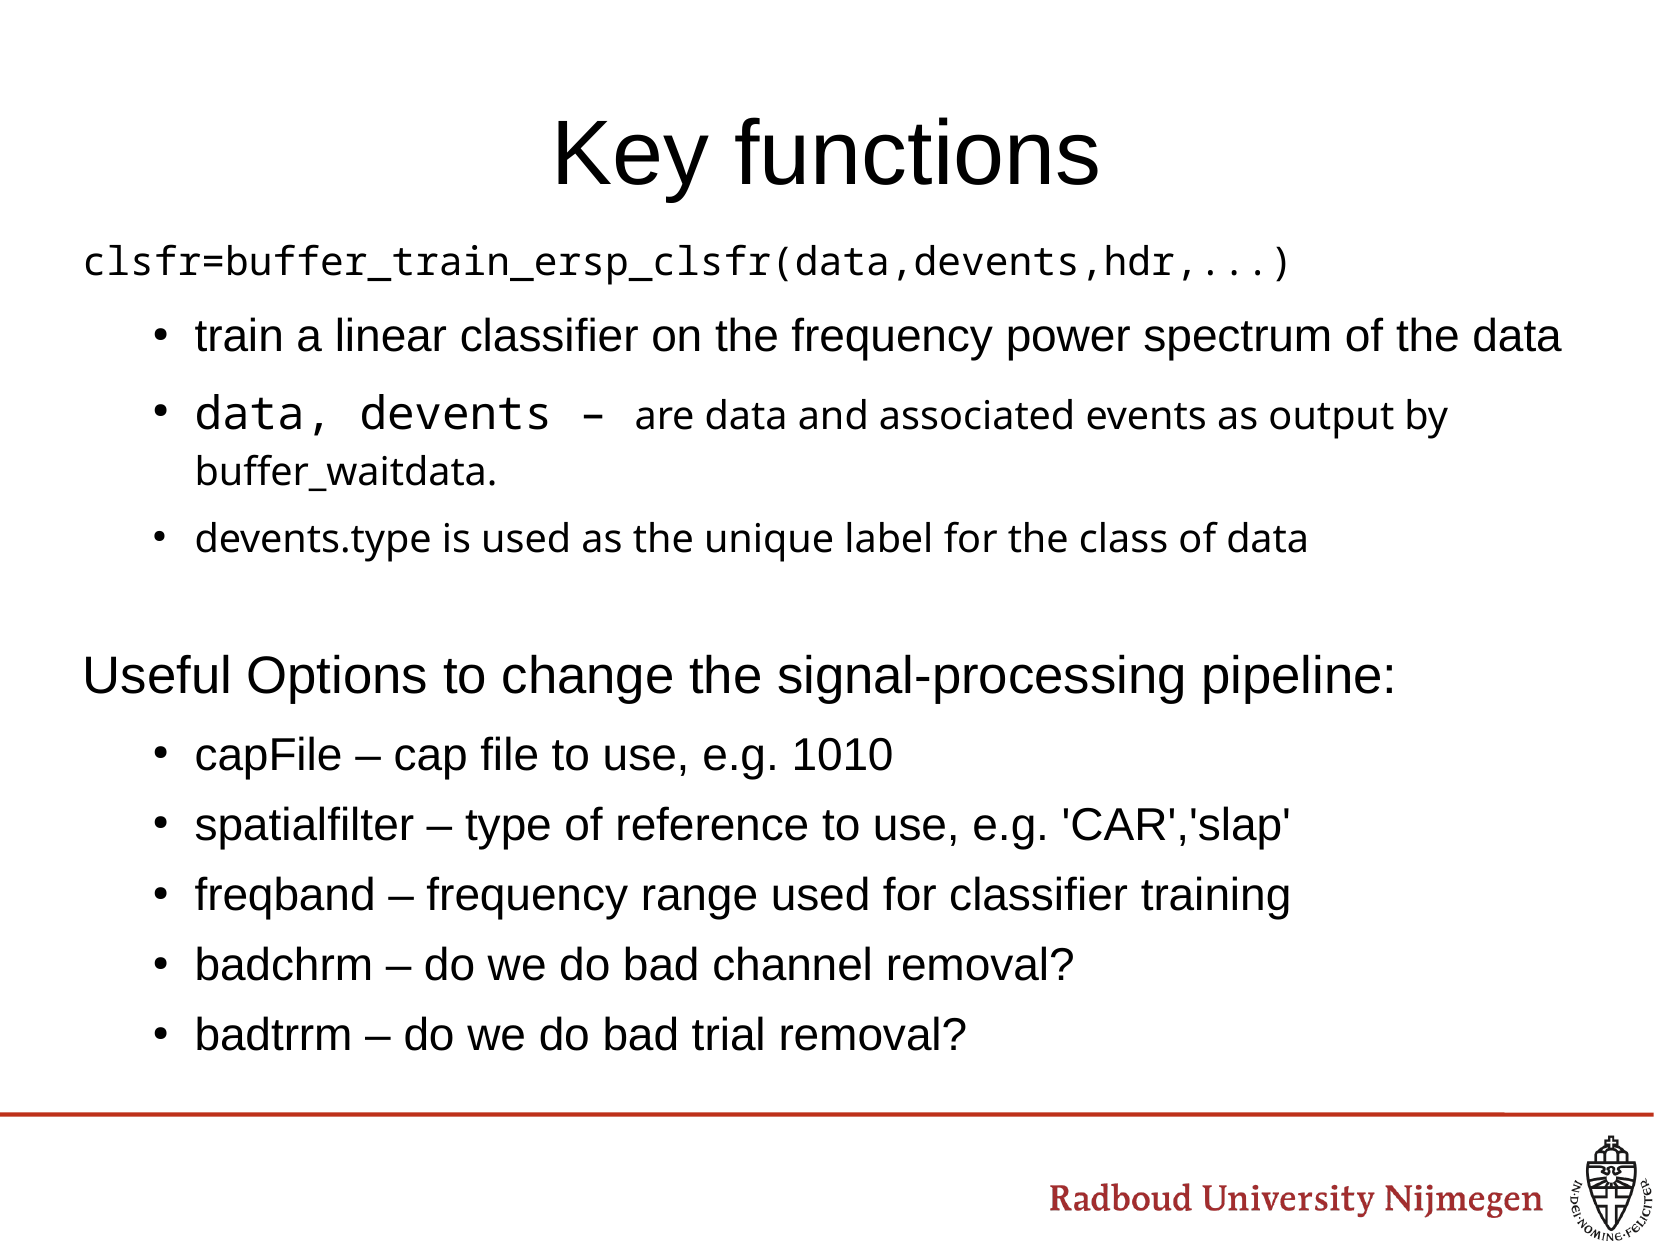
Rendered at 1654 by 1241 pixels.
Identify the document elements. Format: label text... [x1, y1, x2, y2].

list clsfr=buffer_train_ersp_clsfr(data,devents,hdr,...) train a linear classifier on the frequency power spectrum of the data data, devents – are data and associated events as output by buffer_waitdata. devents.type is used as the unique label for the class of data Useful Options to change the signal-processing pipeline: capFile – cap file to use, e.g. 1010 spatialfilter – type of reference to use, e.g. 'CAR','slap' freqband – frequency range used for classifier training badchrm – do we do bad channel removal? badtrrm – do we do bad trial removal? [82, 232, 1571, 1109]
title Key functions [82, 49, 1571, 232]
picture [1050, 1134, 1654, 1241]
